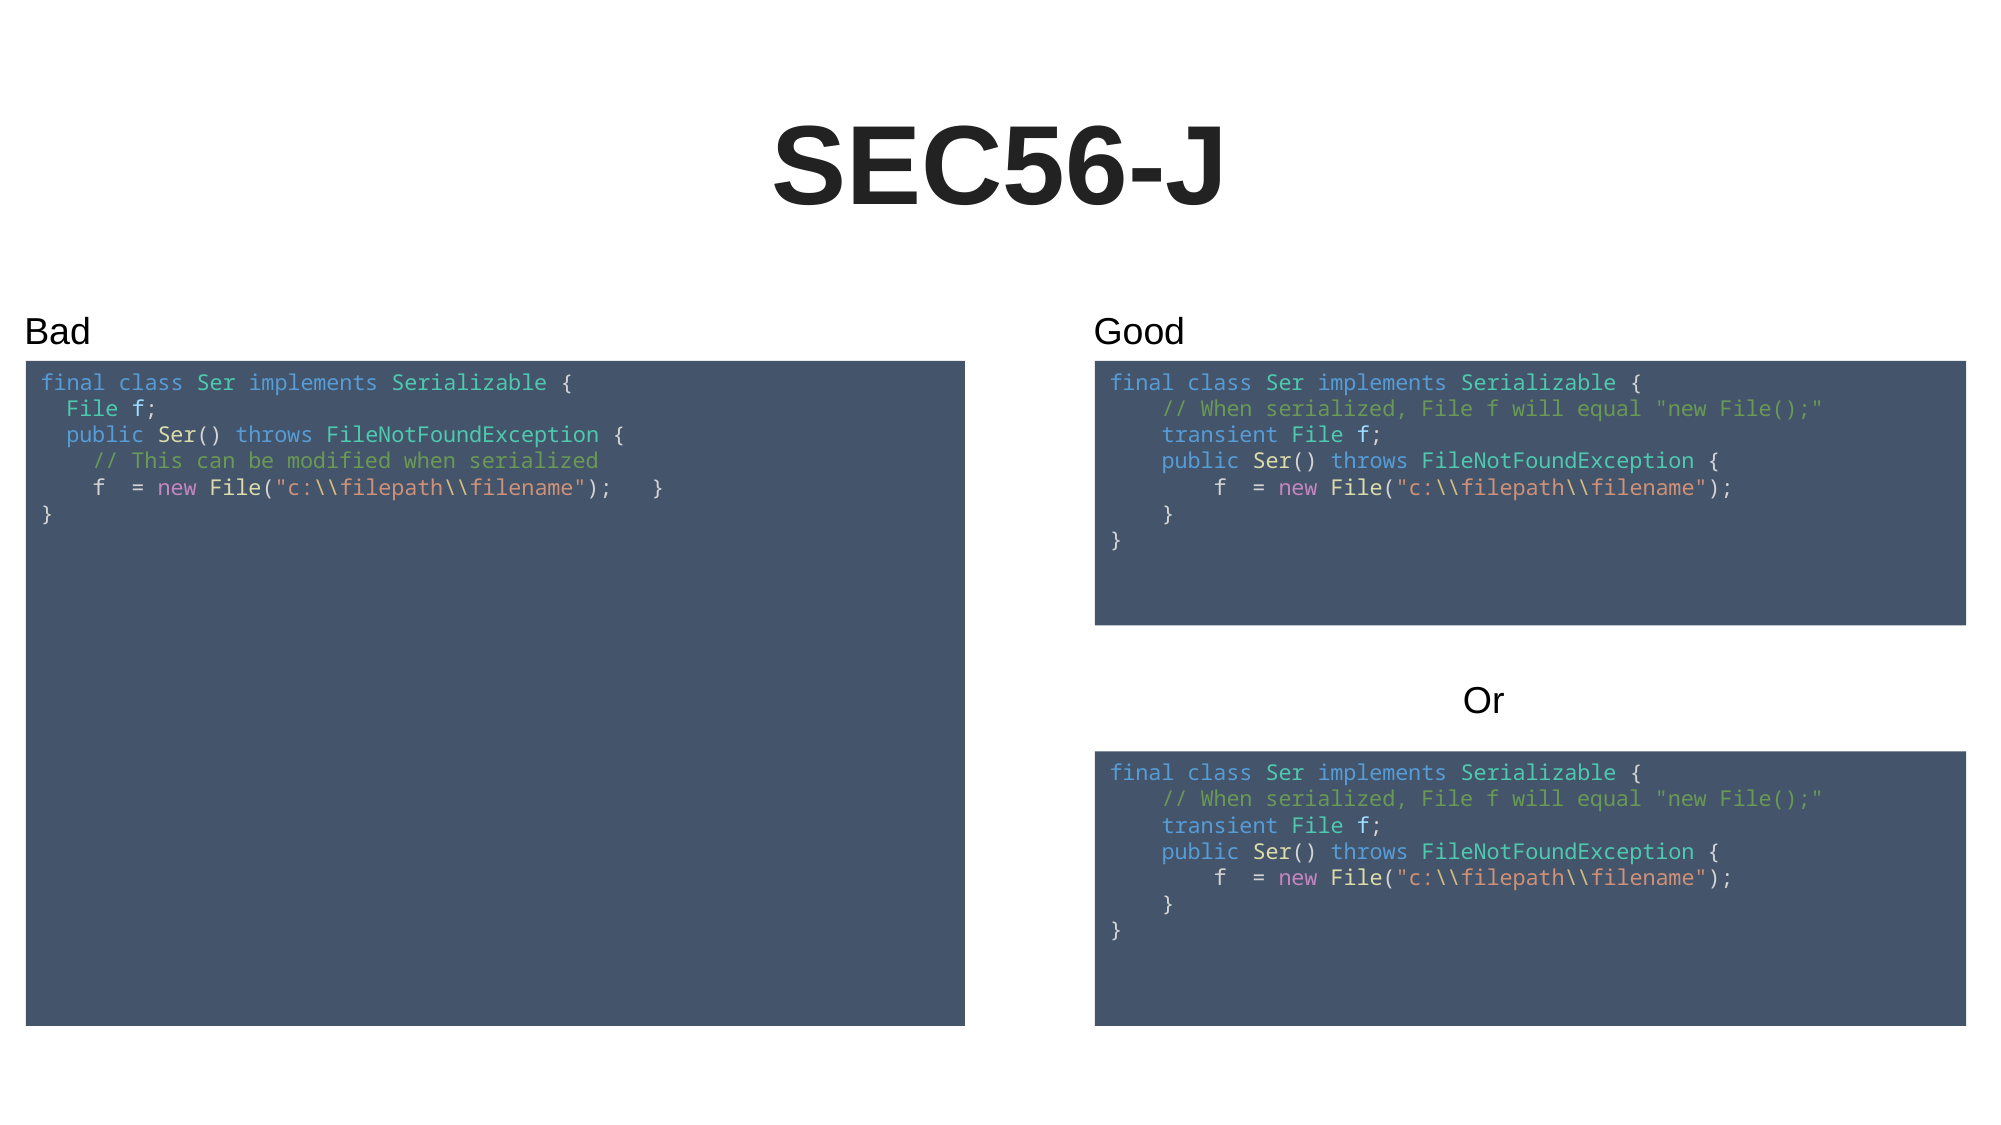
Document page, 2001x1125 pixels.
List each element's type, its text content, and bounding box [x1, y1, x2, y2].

text_box final class Ser implements Serializable { File f; public Ser() throws FileNotFoundException { // This can be modified when serialized f = new File("c:\\filepath\\filename"); } } [25, 360, 965, 1026]
text_box SEC56-J [137, 59, 1863, 278]
text_box final class Ser implements Serializable { // When serialized, File f will equal "new File();" transient File f; public Ser() throws FileNotFoundException { f = new File("c:\\filepath\\filename"); } } [1094, 751, 1967, 1026]
text_box Bad [9, 299, 377, 360]
text_box Or [1448, 668, 1816, 728]
text_box Good [1078, 299, 1446, 360]
text_box final class Ser implements Serializable { // When serialized, File f will equal "new File();" transient File f; public Ser() throws FileNotFoundException { f = new File("c:\\filepath\\filename"); } } [1094, 360, 1967, 626]
